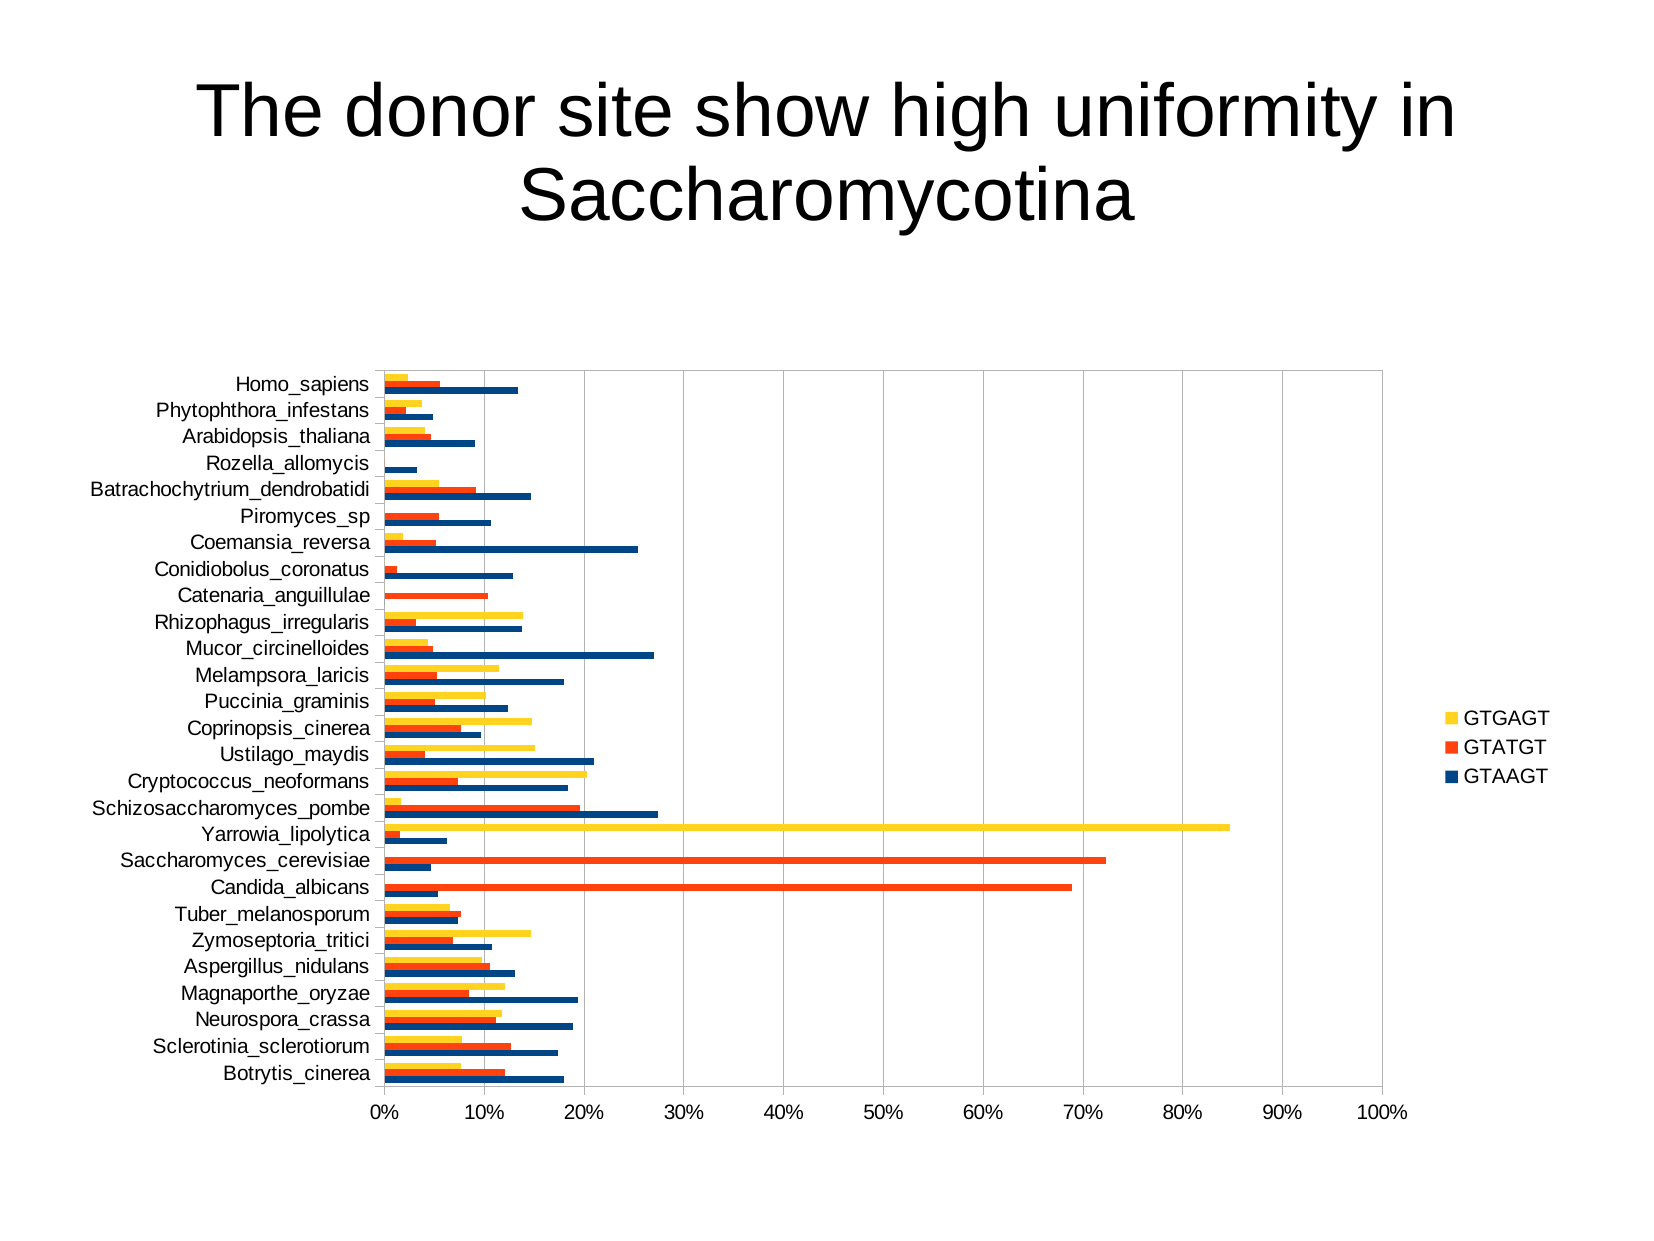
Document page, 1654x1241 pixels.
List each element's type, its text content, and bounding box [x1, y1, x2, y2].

title The donor site show high uniformity in Saccharomycotina [82, 49, 1571, 257]
chart [60, 355, 1569, 1141]
